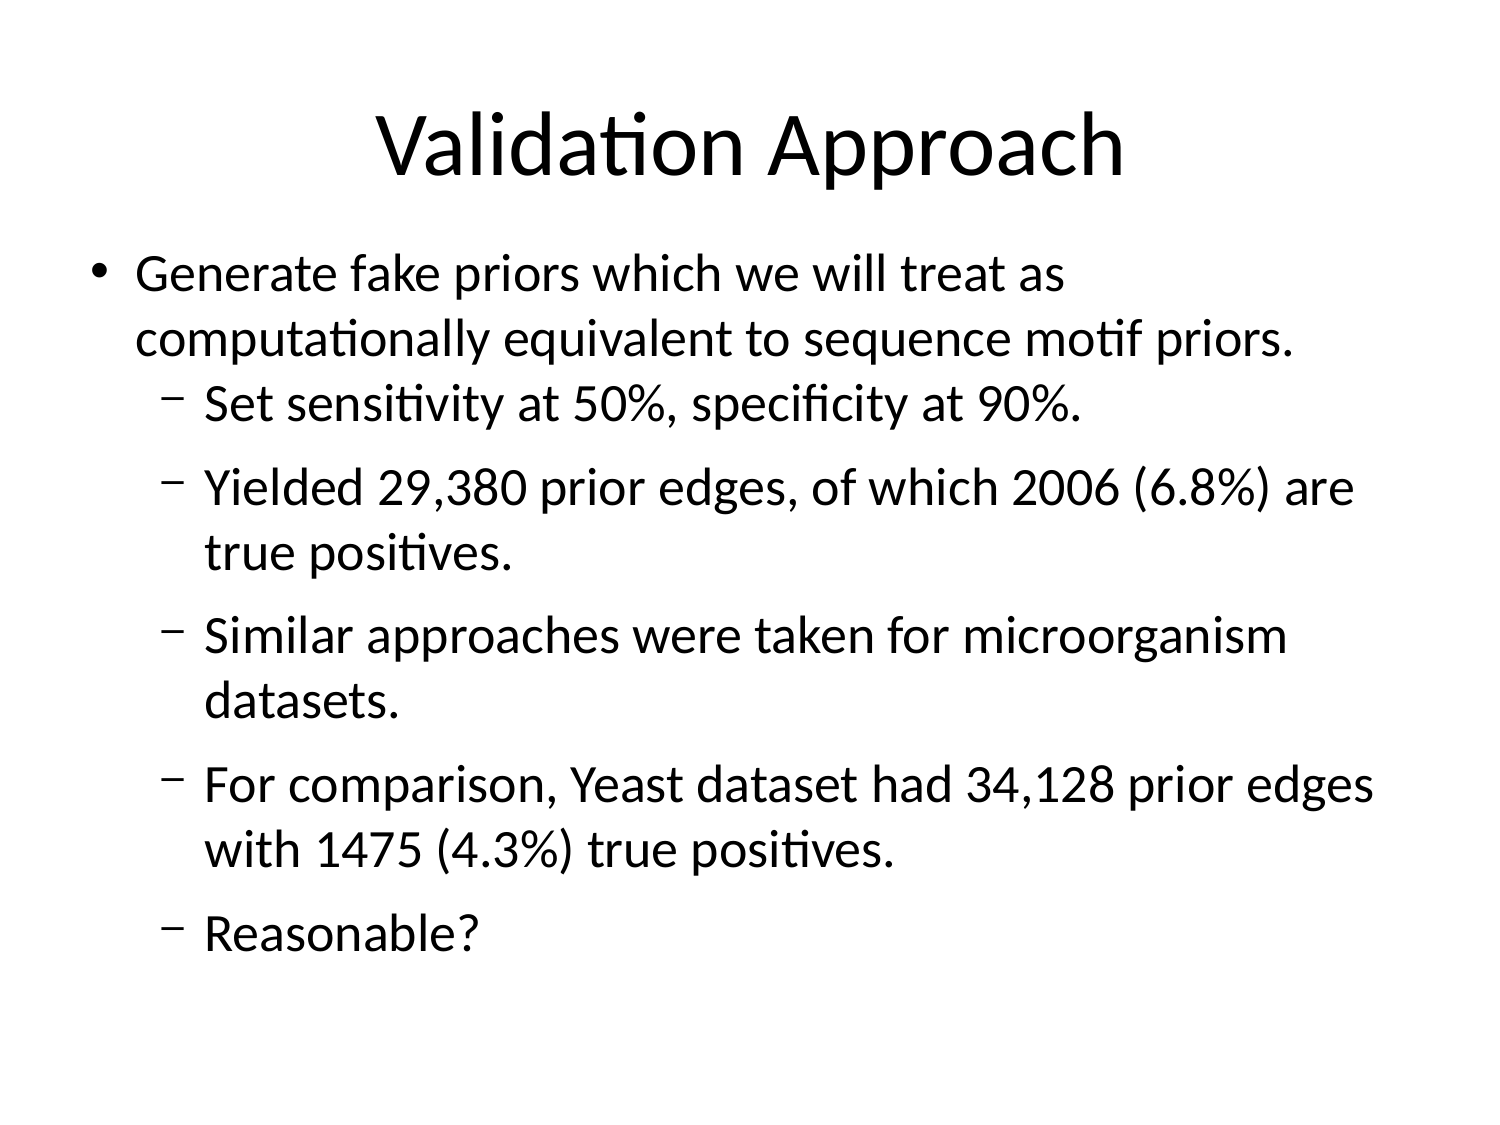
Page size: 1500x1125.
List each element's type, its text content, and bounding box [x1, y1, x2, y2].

list Generate fake priors which we will treat as computationally equivalent to sequence motif priors. Set sensitivity at 50%, specificity at 90%. Yielded 29,380 prior edges, of which 2006 (6.8%) are true positives. Similar approaches were taken for microorganism datasets. For comparison, Yeast dataset had 34,128 prior edges with 1475 (4.3%) true positives. Reasonable? [75, 230, 1425, 973]
title Validation Approach [76, 45, 1427, 233]
